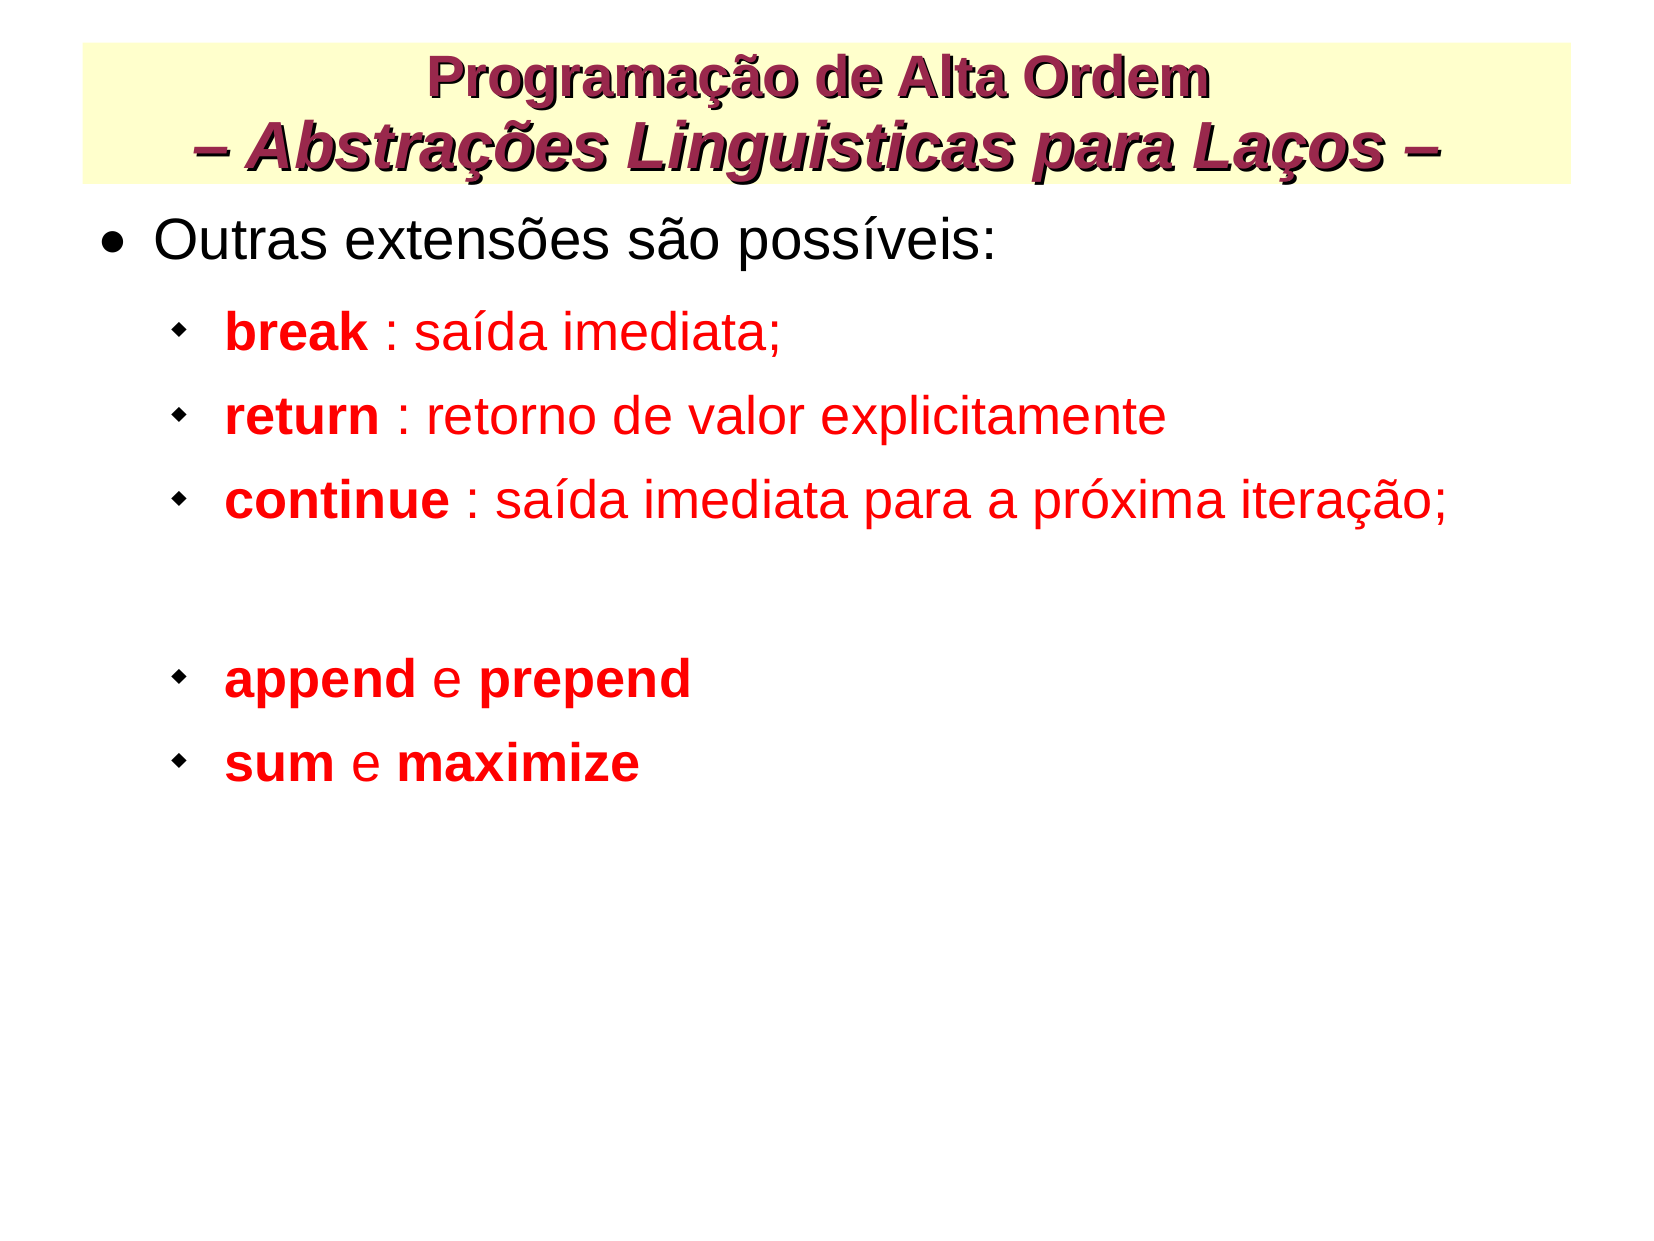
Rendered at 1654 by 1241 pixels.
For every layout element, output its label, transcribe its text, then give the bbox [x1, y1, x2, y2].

title Programação de Alta Ordem – Abstrações Linguisticas para Laços – [82, 42, 1571, 184]
list Outras extensões são possíveis: break : saída imediata; return : retorno de valor explicitamente continue : saída imediata para a próxima iteração; append e prepend sum e maximize [82, 206, 1571, 1137]
